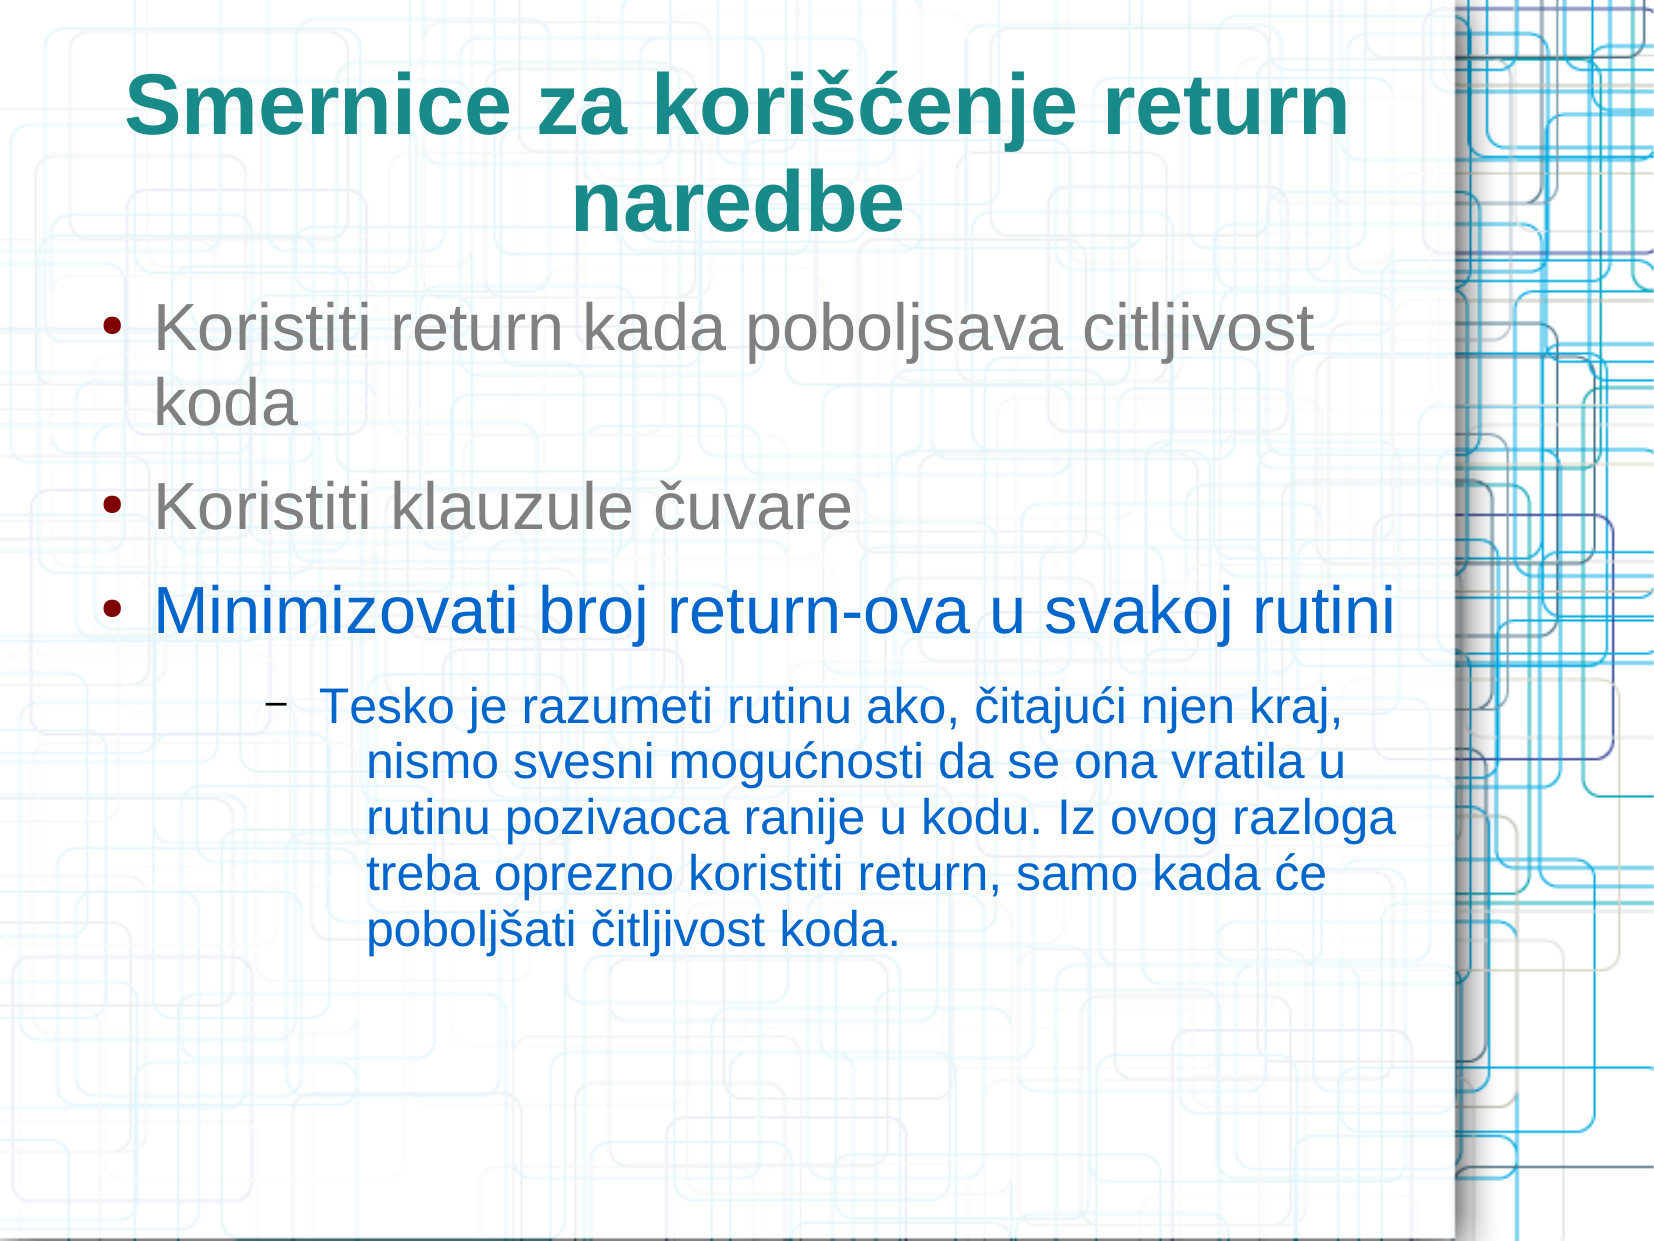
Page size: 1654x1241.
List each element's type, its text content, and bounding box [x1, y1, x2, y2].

picture [0, 0, 1654, 1241]
title Smernice za korišćenje return naredbe [59, 49, 1418, 257]
list Koristiti return kada poboljsava citljivost koda Koristiti klauzule čuvare Minimizovati broj return-ova u svakoj rutini Tesko je razumeti rutinu ako, čitajući njen kraj, nismo svesni mogućnosti da se ona vratila u rutinu pozivaoca ranije u kodu. Iz ovog razloga treba oprezno koristiti return, samo kada će poboljšati čitljivost koda. [82, 290, 1418, 1109]
